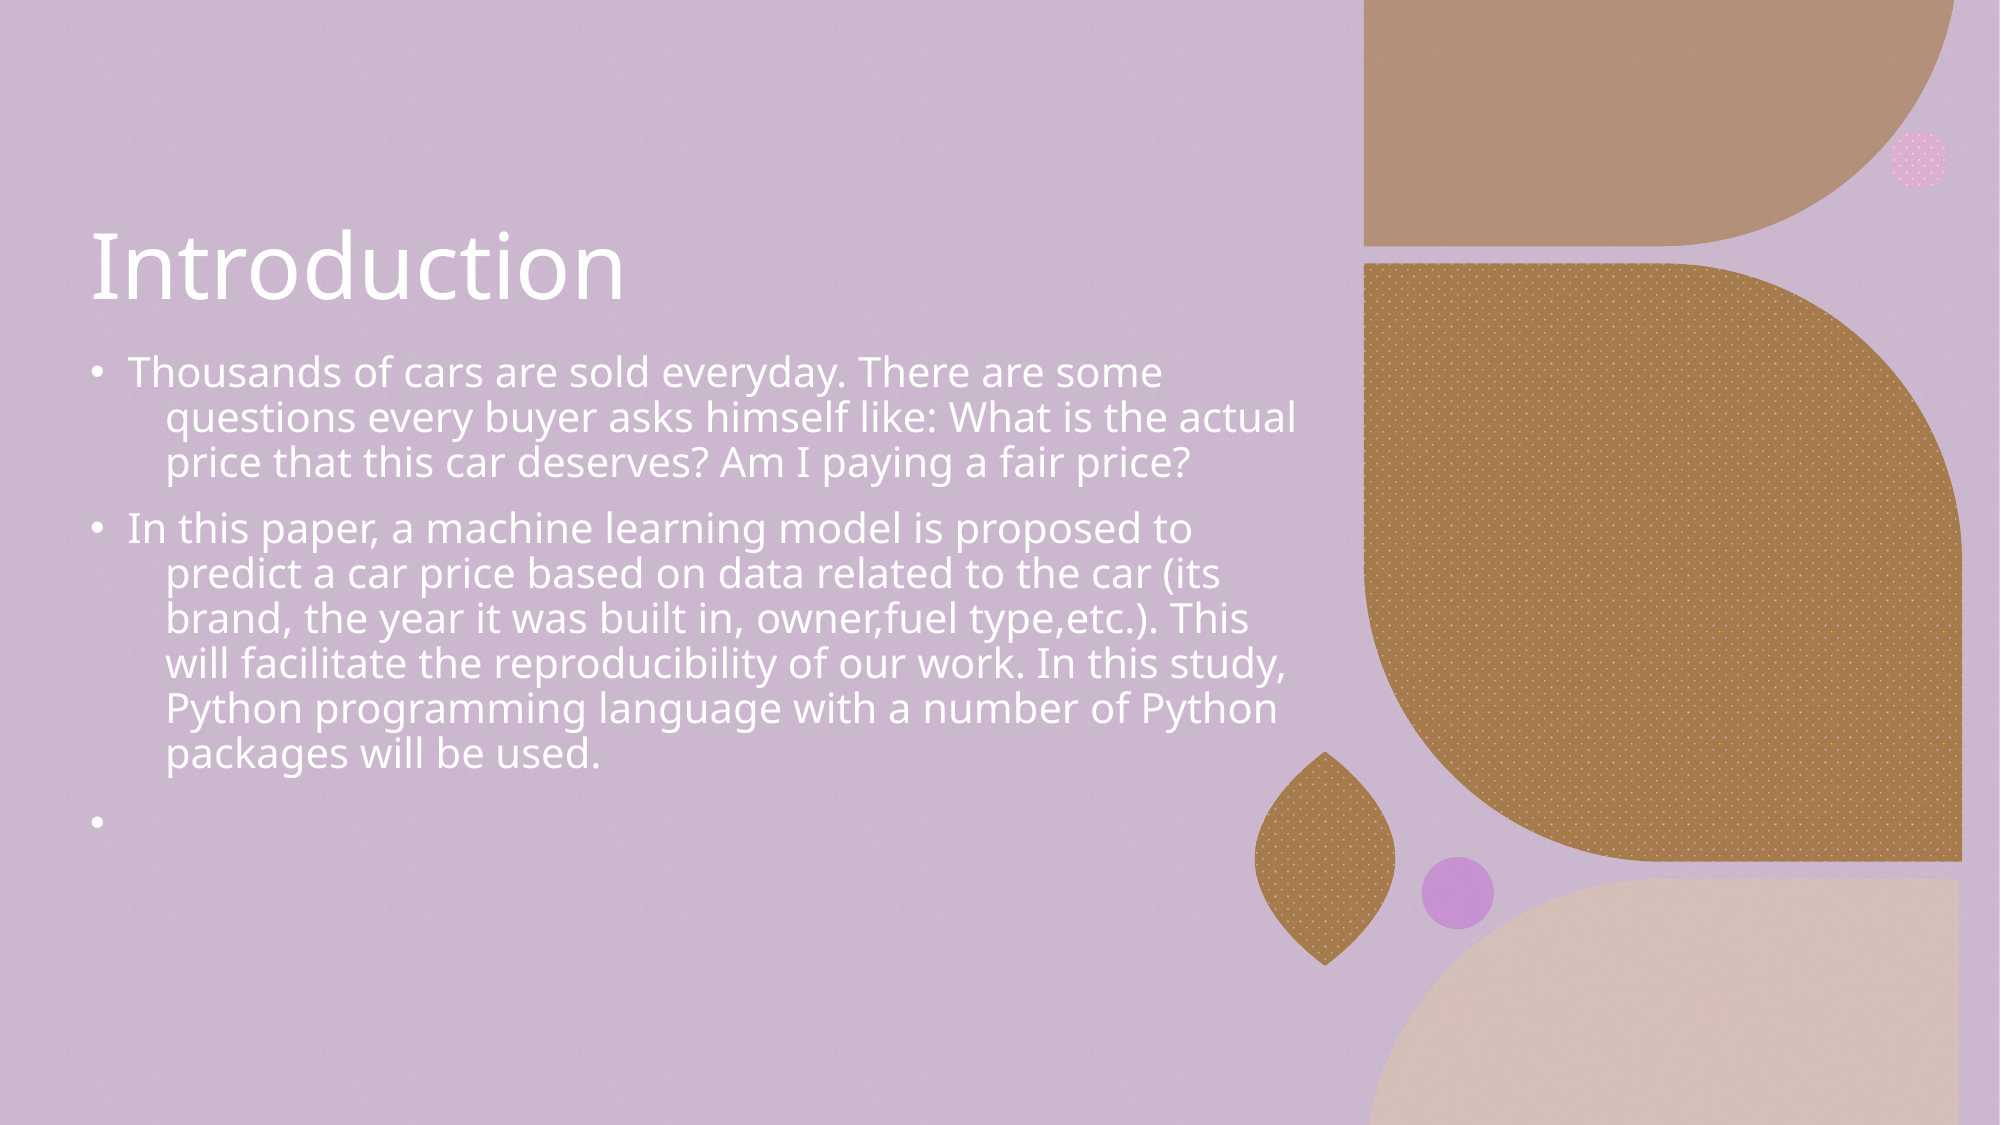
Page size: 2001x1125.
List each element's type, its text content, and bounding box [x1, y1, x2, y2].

text_box [0, 0, 2000, 1125]
title Introduction [75, 109, 1336, 328]
list Thousands of cars are sold everyday. There are some questions every buyer asks himself like: What is the actual price that this car deserves? Am I paying a fair price? In this paper, a machine learning model is proposed to predict a car price based on data related to the car (its brand, the year it was built in, owner,fuel type,etc.). This will facilitate the reproducibility of our work. In this study, Python programming language with a number of Python packages will be used. [75, 343, 1336, 1014]
